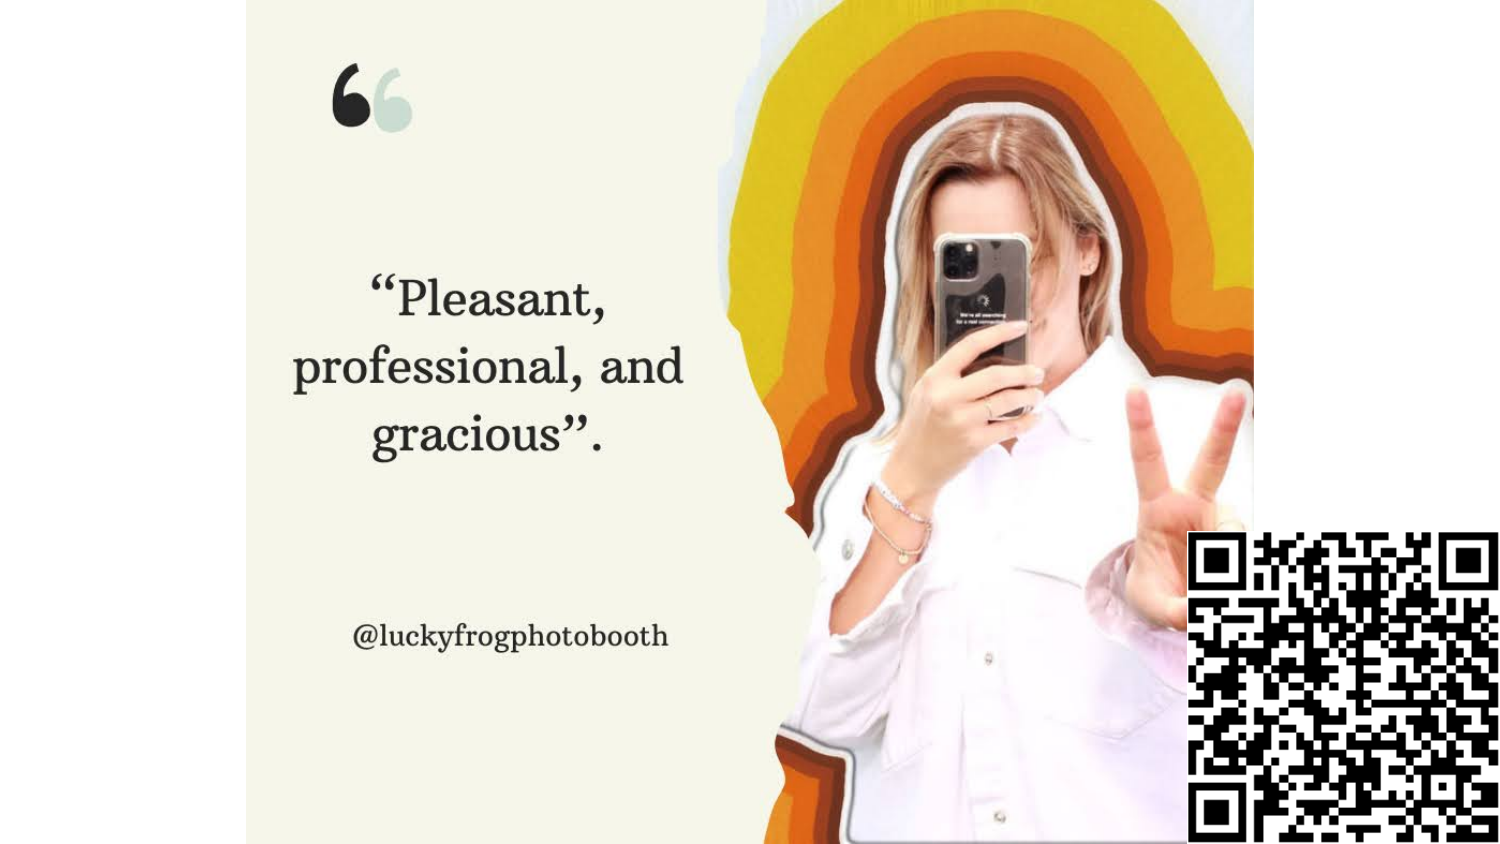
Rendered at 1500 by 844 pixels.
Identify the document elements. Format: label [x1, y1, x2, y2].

picture [246, 0, 1500, 844]
